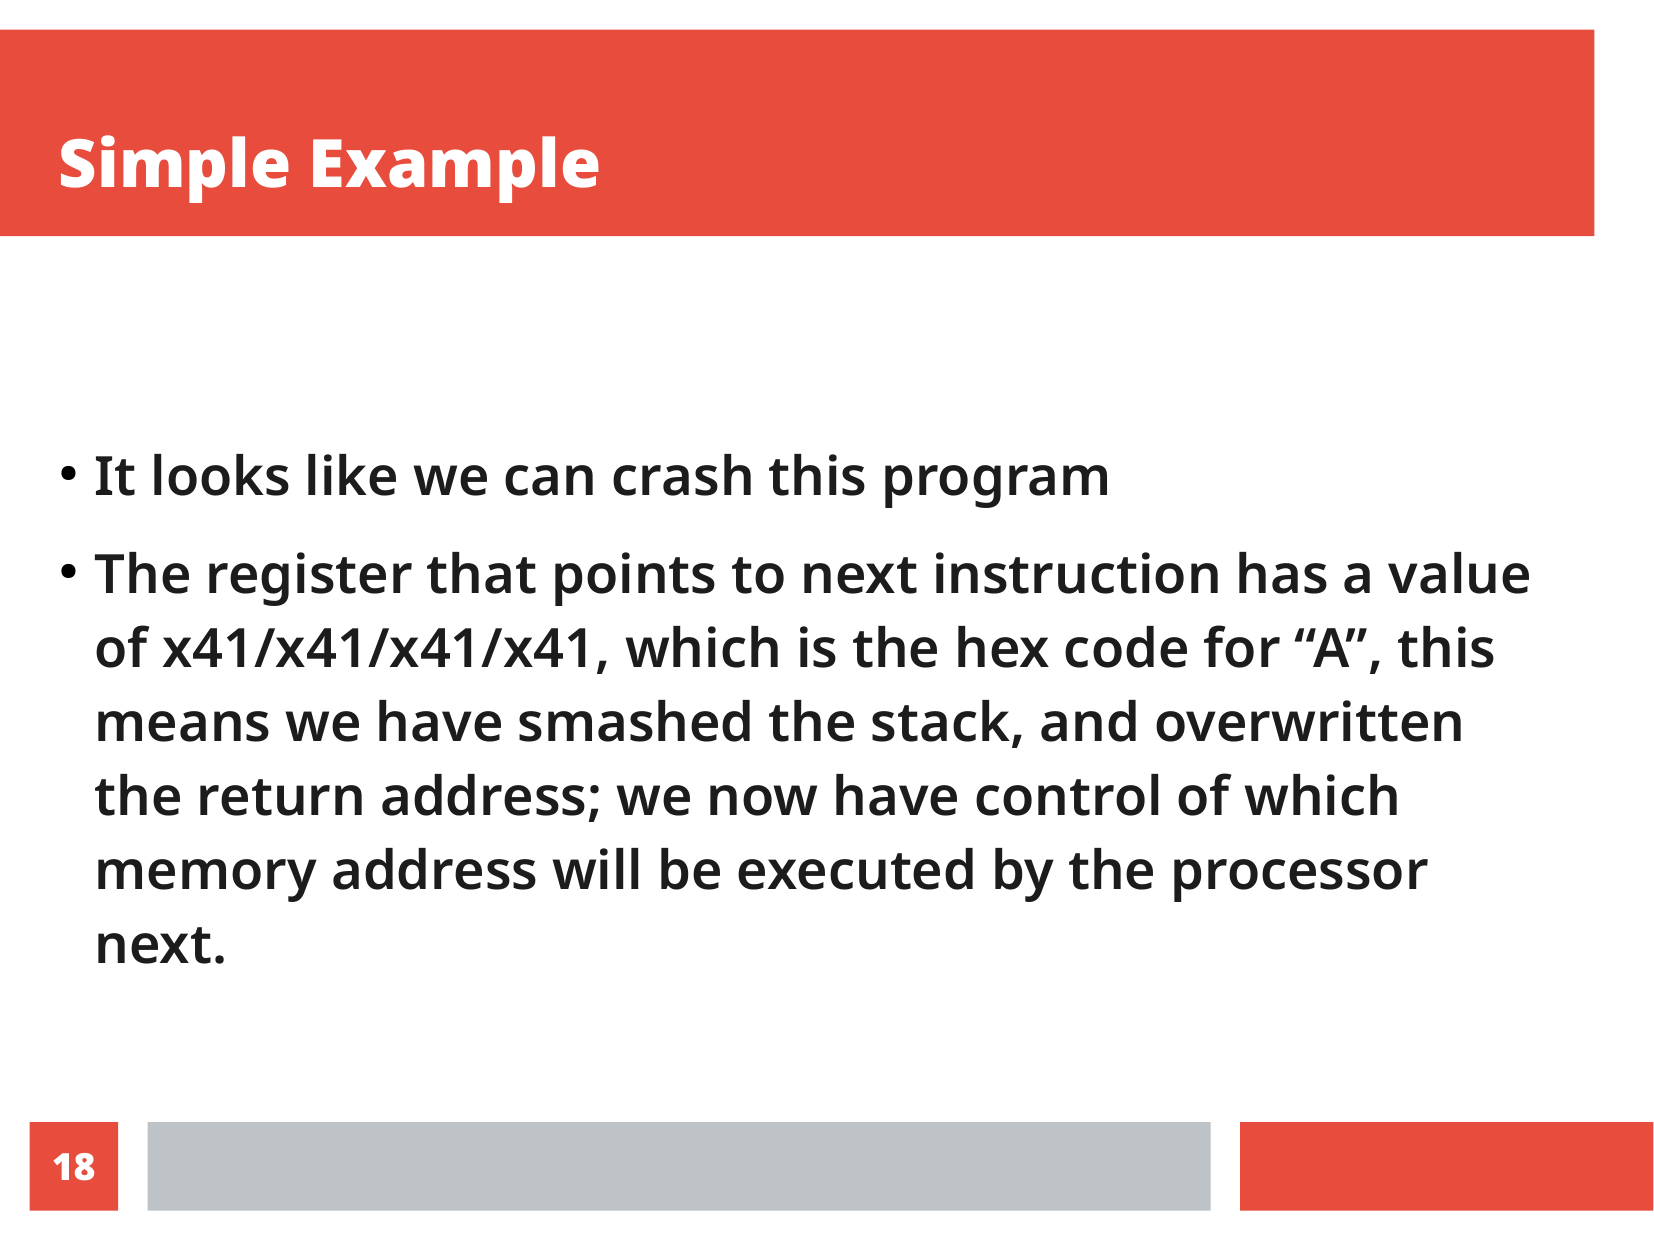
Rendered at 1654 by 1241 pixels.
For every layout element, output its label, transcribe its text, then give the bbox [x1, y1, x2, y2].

list It looks like we can crash this program The register that points to next instruction has a value of x41/x41/x41/x41, which is the hex code for “A”, this means we have smashed the stack, and overwritten the return address; we now have control of which memory address will be executed by the processor next. [59, 324, 1565, 1093]
title Simple Example [59, 59, 1595, 207]
